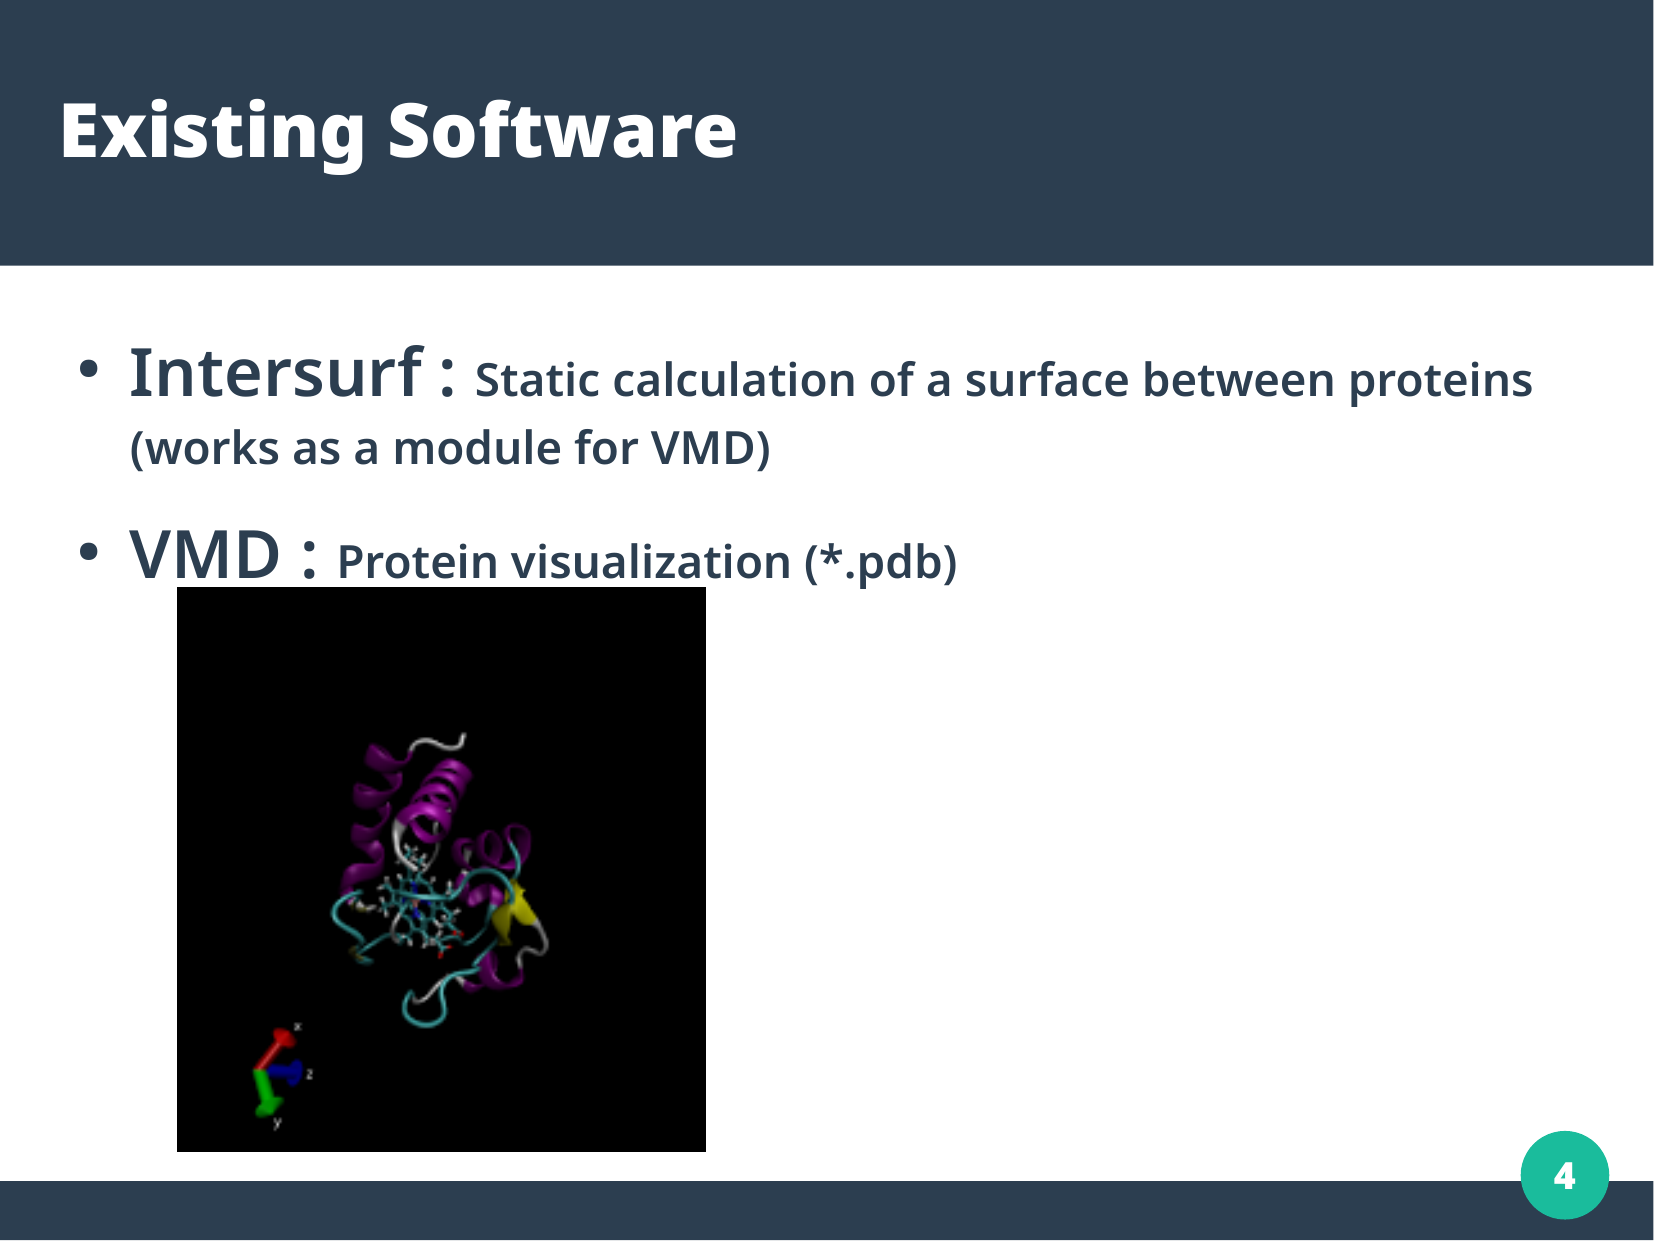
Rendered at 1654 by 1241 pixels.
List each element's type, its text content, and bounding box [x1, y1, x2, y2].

list Intersurf : Static calculation of a surface between proteins (works as a module for VMD) VMD : Protein visualization (*.pdb) [59, 324, 1595, 1152]
title Existing Software [59, 49, 1595, 207]
picture [177, 587, 706, 1152]
